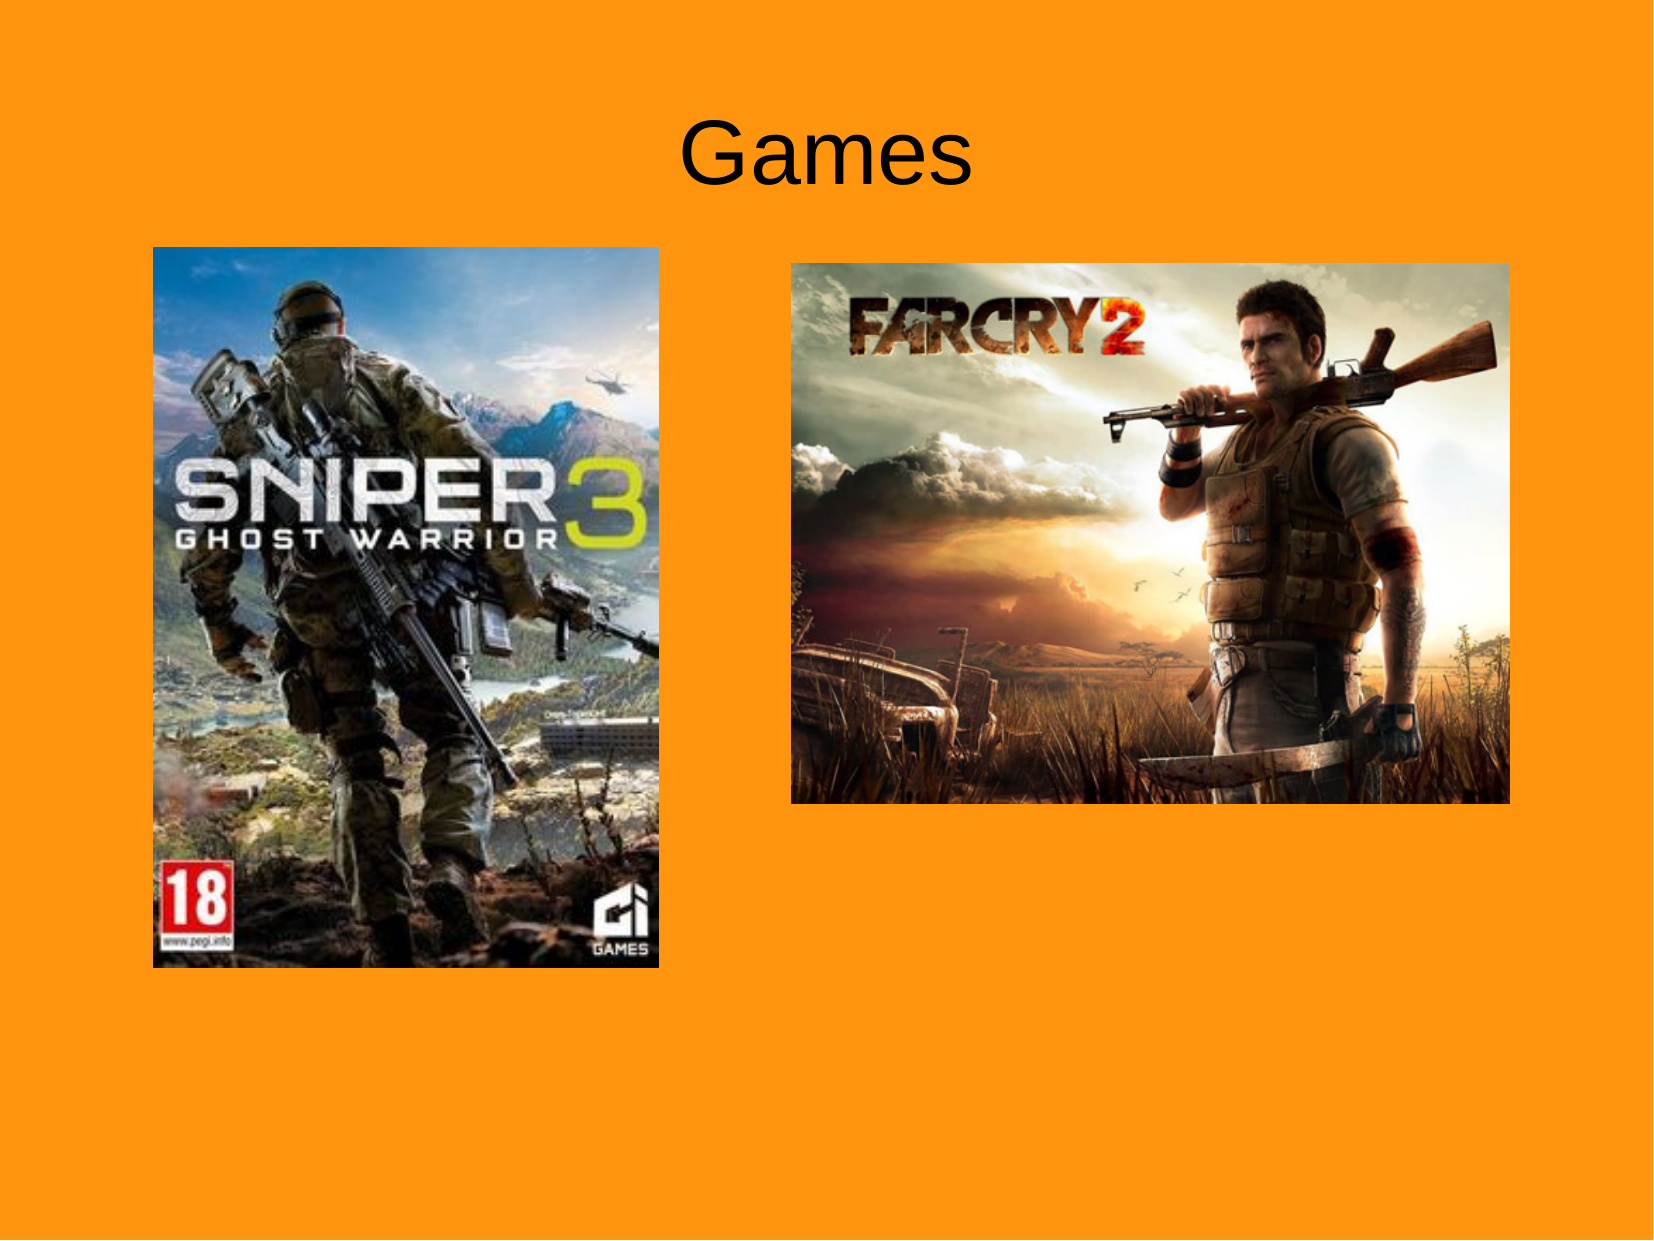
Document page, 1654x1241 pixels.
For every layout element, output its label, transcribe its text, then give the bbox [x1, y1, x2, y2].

picture [153, 247, 659, 968]
title Games [82, 49, 1571, 257]
picture [791, 263, 1510, 804]
